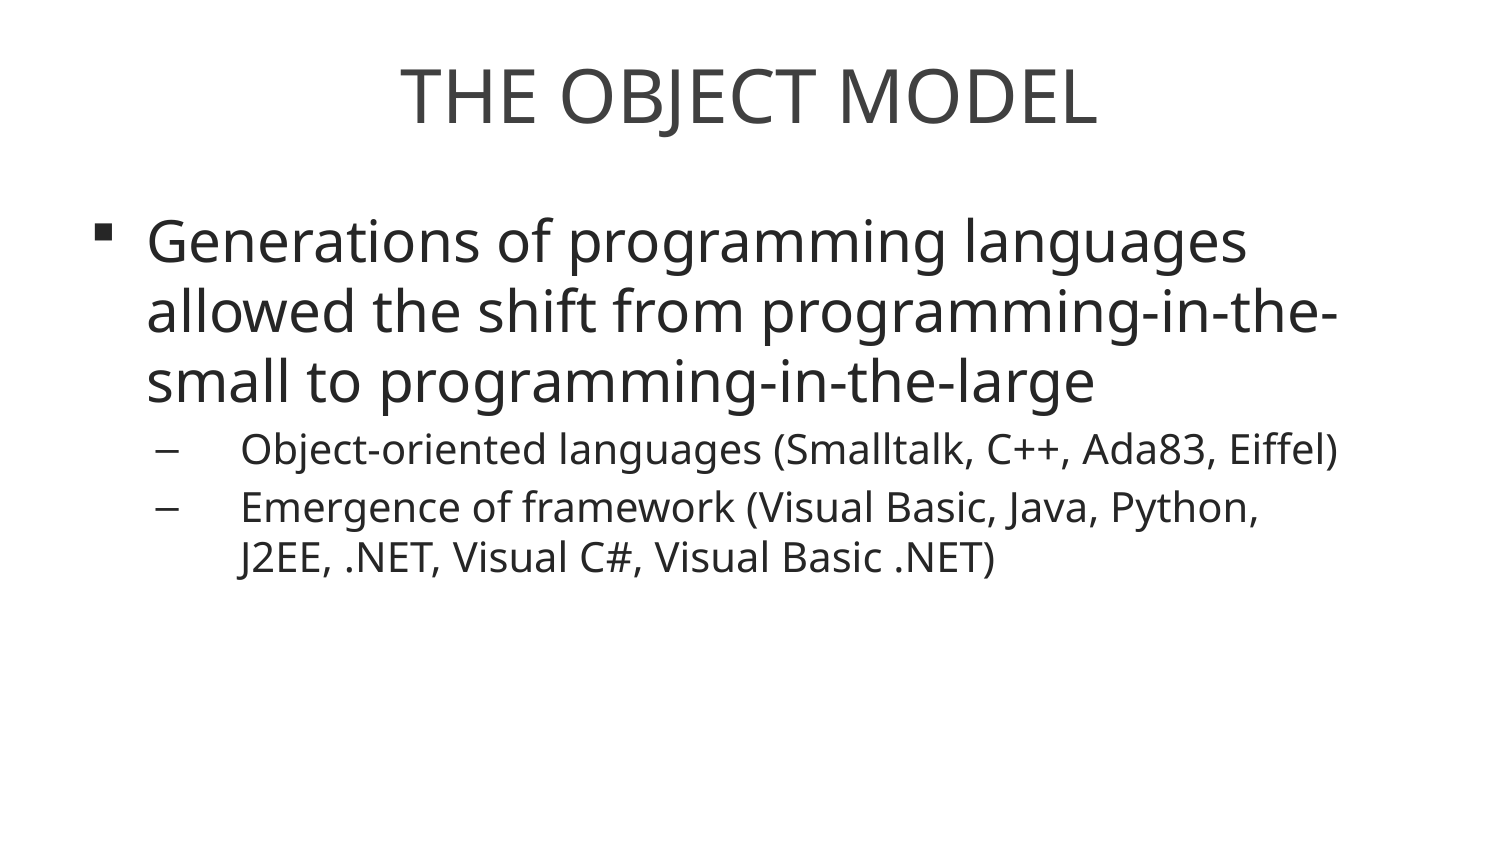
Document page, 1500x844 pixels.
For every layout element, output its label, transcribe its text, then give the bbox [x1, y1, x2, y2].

title The object model [75, 23, 1425, 164]
list Generations of programming languages allowed the shift from programming-in-the-small to programming-in-the-large Object-oriented languages (Smalltalk, C++, Ada83, Eiffel) Emergence of framework (Visual Basic, Java, Python, J2EE, .NET, Visual C#, Visual Basic .NET) [75, 196, 1425, 794]
